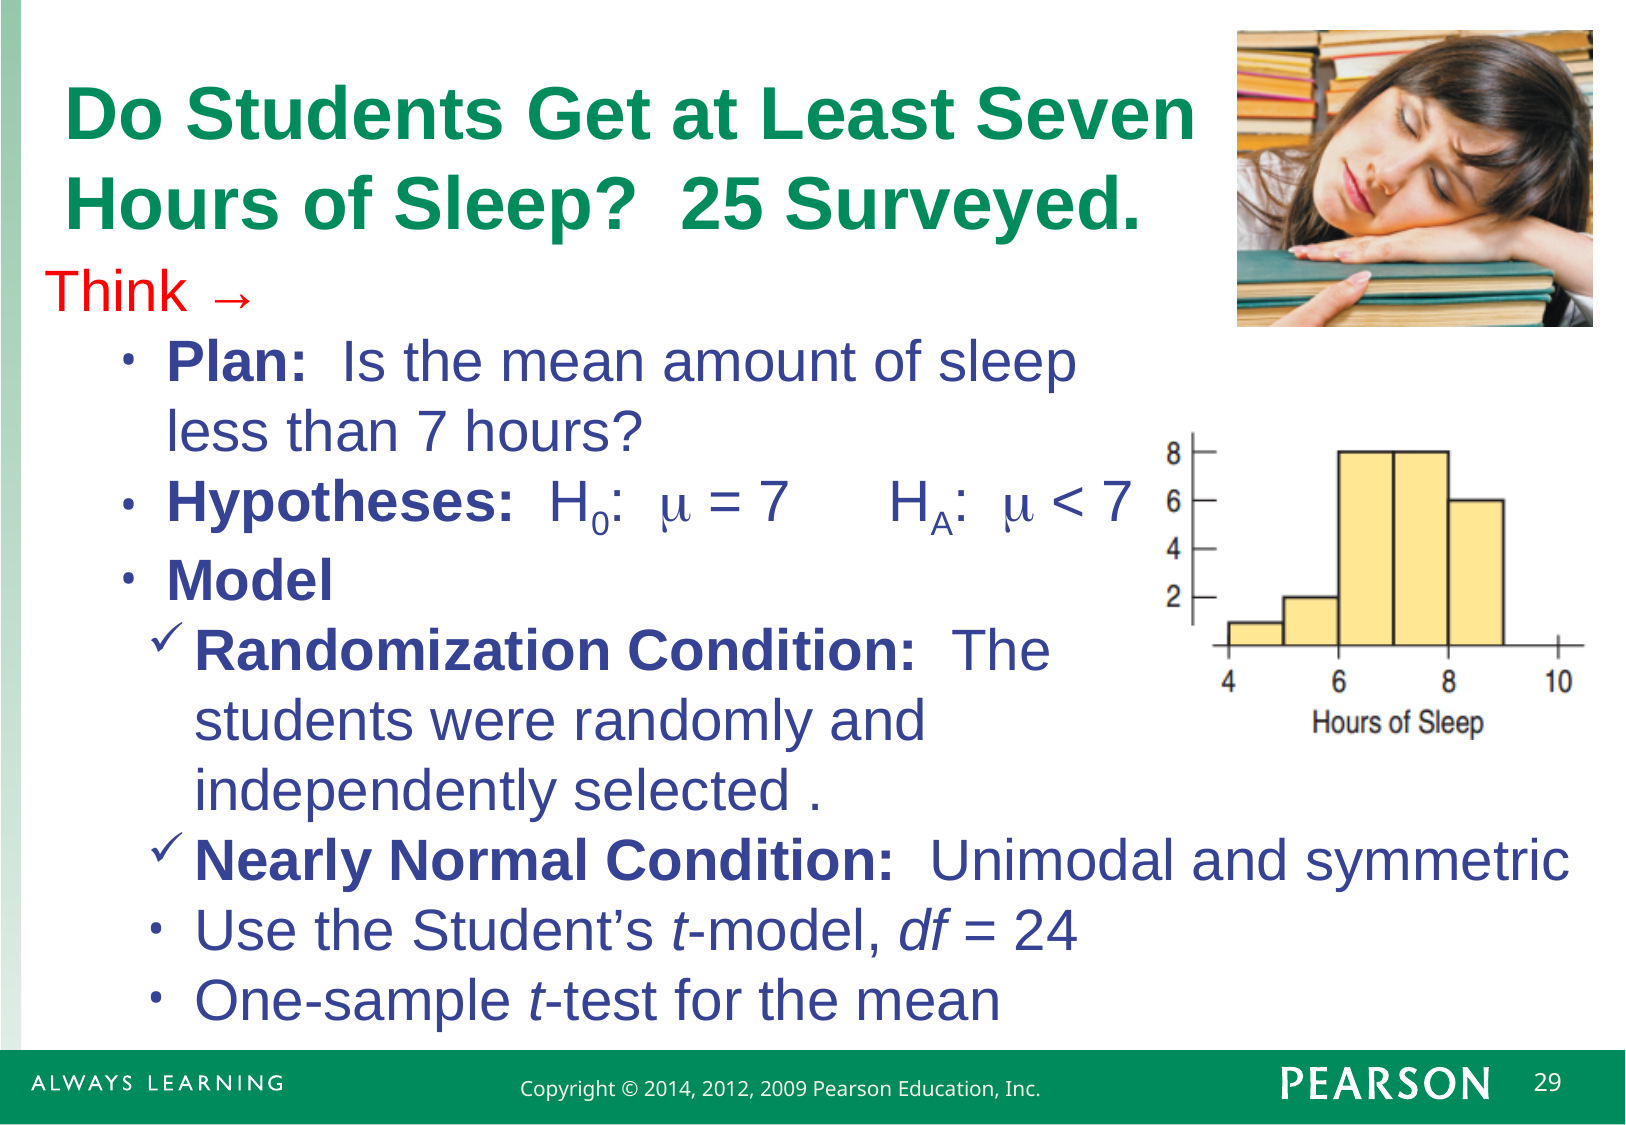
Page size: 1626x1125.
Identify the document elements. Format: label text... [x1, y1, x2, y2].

picture [1237, 30, 1593, 327]
picture [1156, 420, 1586, 740]
title Do Students Get at Least Seven Hours of Sleep? 25 Surveyed. [64, 64, 1237, 213]
list Think → Plan: Is the mean amount of sleep less than 7 hours? Hypotheses: H0:  = 7 HA:  < 7 Model Randomization Condition: The students were randomly and independently selected . Nearly Normal Condition: Unimodal and symmetric Use the Student’s t-model, df = 24 One-sample t-test for the mean [44, 253, 1605, 1059]
